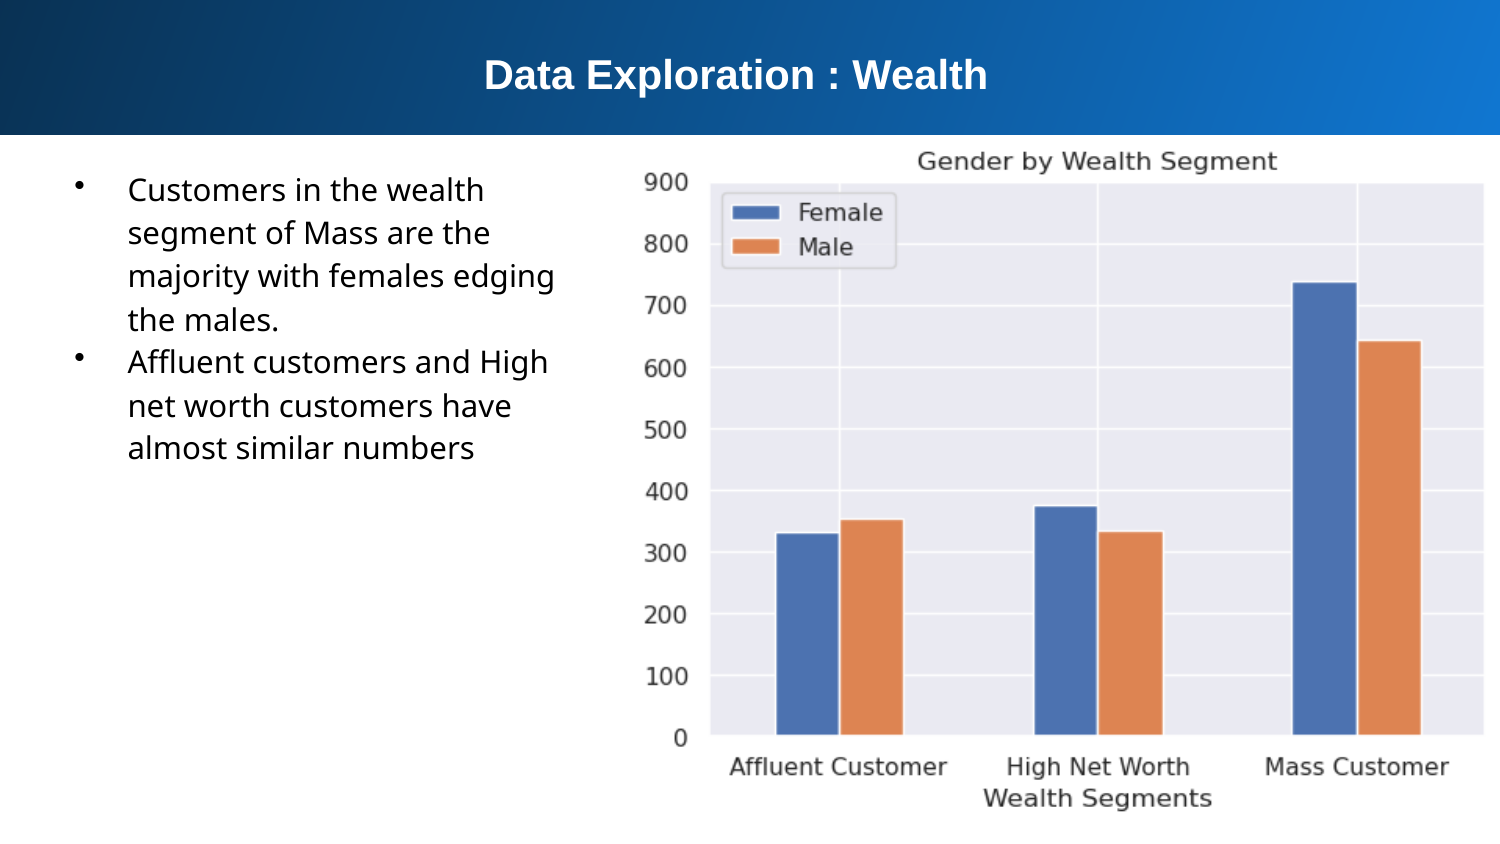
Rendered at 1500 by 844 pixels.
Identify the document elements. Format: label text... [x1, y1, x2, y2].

text_box Customers in the wealth segment of Mass are the majority with females edging the males. Affluent customers and High net worth customers have almost similar numbers [37, 149, 600, 731]
text_box Data Exploration : Wealth [33, 32, 1439, 138]
text_box [0, 0, 1500, 135]
picture [628, 137, 1500, 826]
